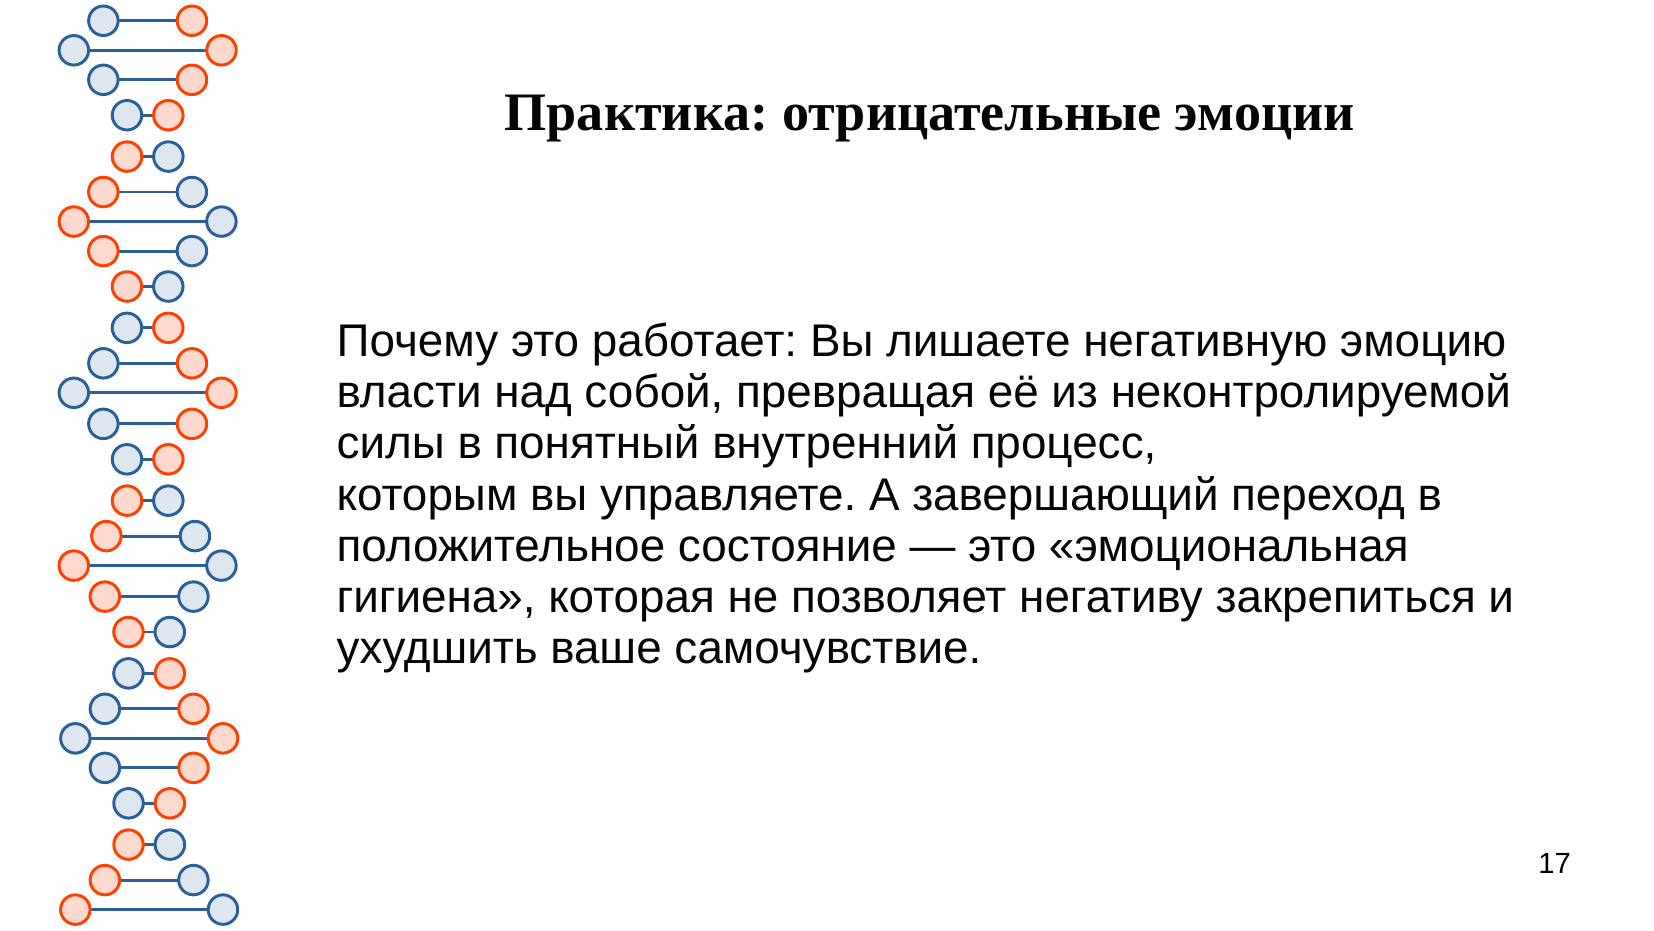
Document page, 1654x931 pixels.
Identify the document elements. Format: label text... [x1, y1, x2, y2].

title Практика: отрицательные эмоции [265, 35, 1595, 189]
list Почему это работает: Вы лишаете негативную эмоцию власти над собой, превращая её из неконтролируемой силы в понятный внутренний процесс, которым вы управляете. А завершающий переход в положительное состояние — это «эмоциональная гигиена», которая не позволяет негативу закрепиться и ухудшить ваше самочувствие. [265, 224, 1595, 764]
